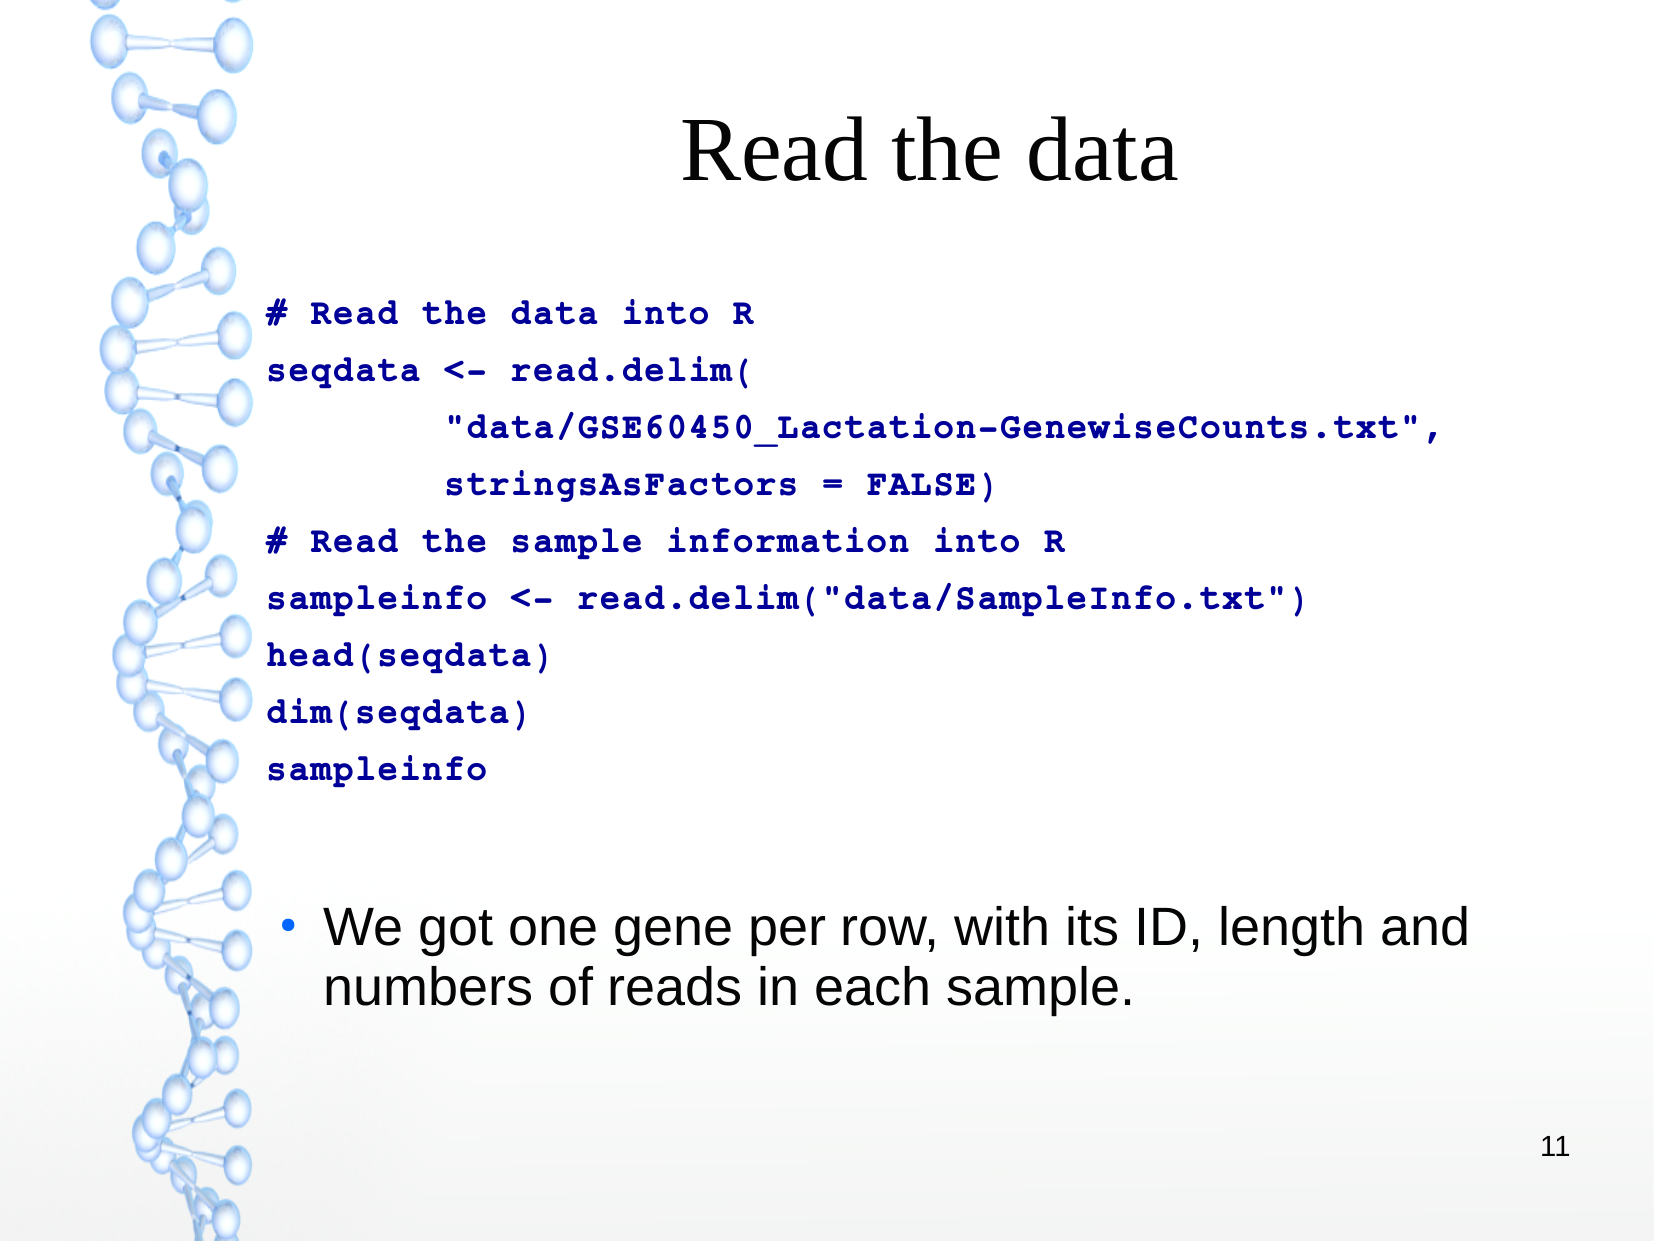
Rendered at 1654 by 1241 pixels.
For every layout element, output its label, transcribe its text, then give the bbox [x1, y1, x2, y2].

picture [0, 0, 1654, 1241]
title Read the data [265, 47, 1595, 252]
list # Read the data into R seqdata <- read.delim( "data/GSE60450_Lactation-GenewiseCounts.txt", stringsAsFactors = FALSE) # Read the sample information into R sampleinfo <- read.delim("data/SampleInfo.txt") head(seqdata) dim(seqdata) sampleinfo We got one gene per row, with its ID, length and numbers of reads in each sample. [265, 299, 1595, 1019]
